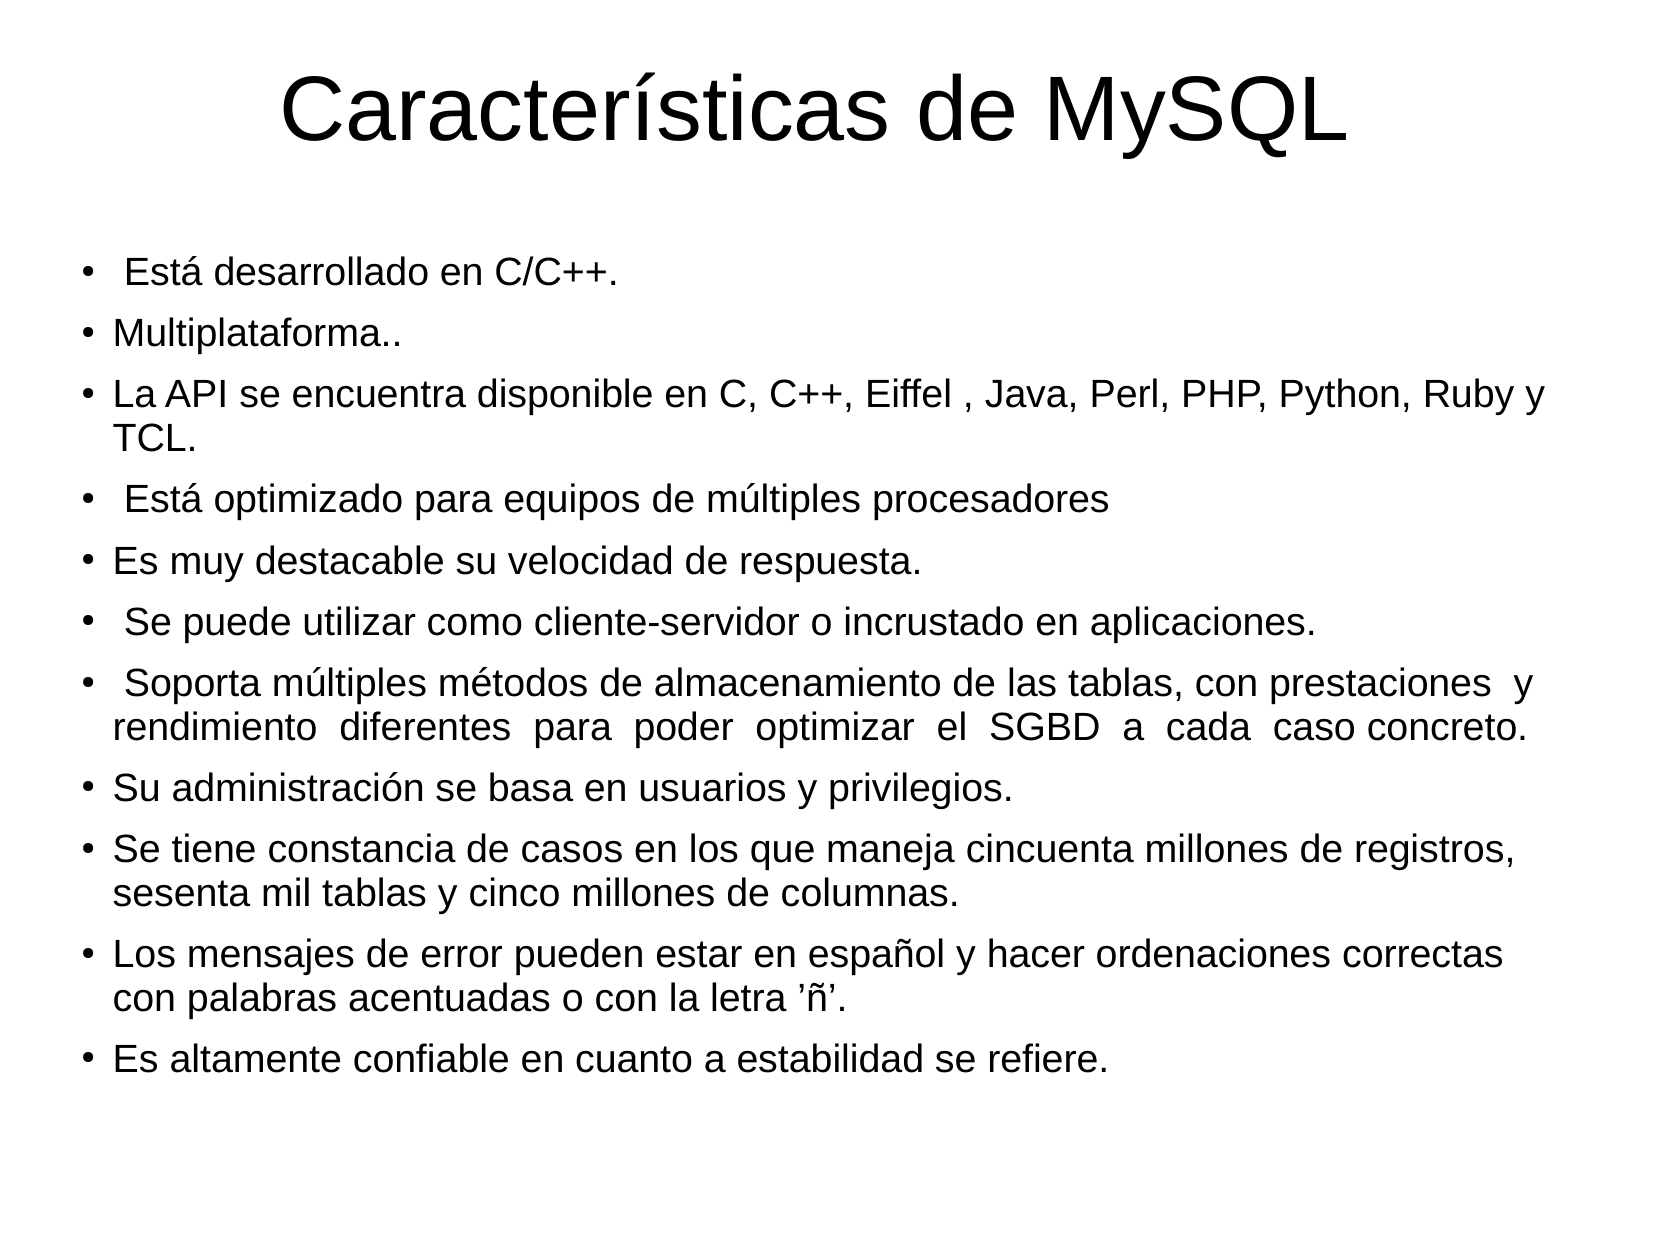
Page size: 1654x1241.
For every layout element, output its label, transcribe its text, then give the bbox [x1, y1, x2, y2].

list Está desarrollado en C/C++. Multiplataforma.. La API se encuentra disponible en C, C++, Eiffel , Java, Perl, PHP, Python, Ruby y TCL. Está optimizado para equipos de múltiples procesadores Es muy destacable su velocidad de respuesta. Se puede utilizar como cliente-servidor o incrustado en aplicaciones. Soporta múltiples métodos de almacenamiento de las tablas, con prestaciones y rendimiento diferentes para poder optimizar el SGBD a cada caso concreto. Su administración se basa en usuarios y privilegios. Se tiene constancia de casos en los que maneja cincuenta millones de registros, sesenta mil tablas y cinco millones de columnas. Los mensajes de error pueden estar en español y hacer ordenaciones correctas con palabras acentuadas o con la letra ’ñ’. Es altamente confiable en cuanto a estabilidad se refiere. [70, 188, 1559, 1128]
title Características de MySQL [70, 5, 1560, 213]
